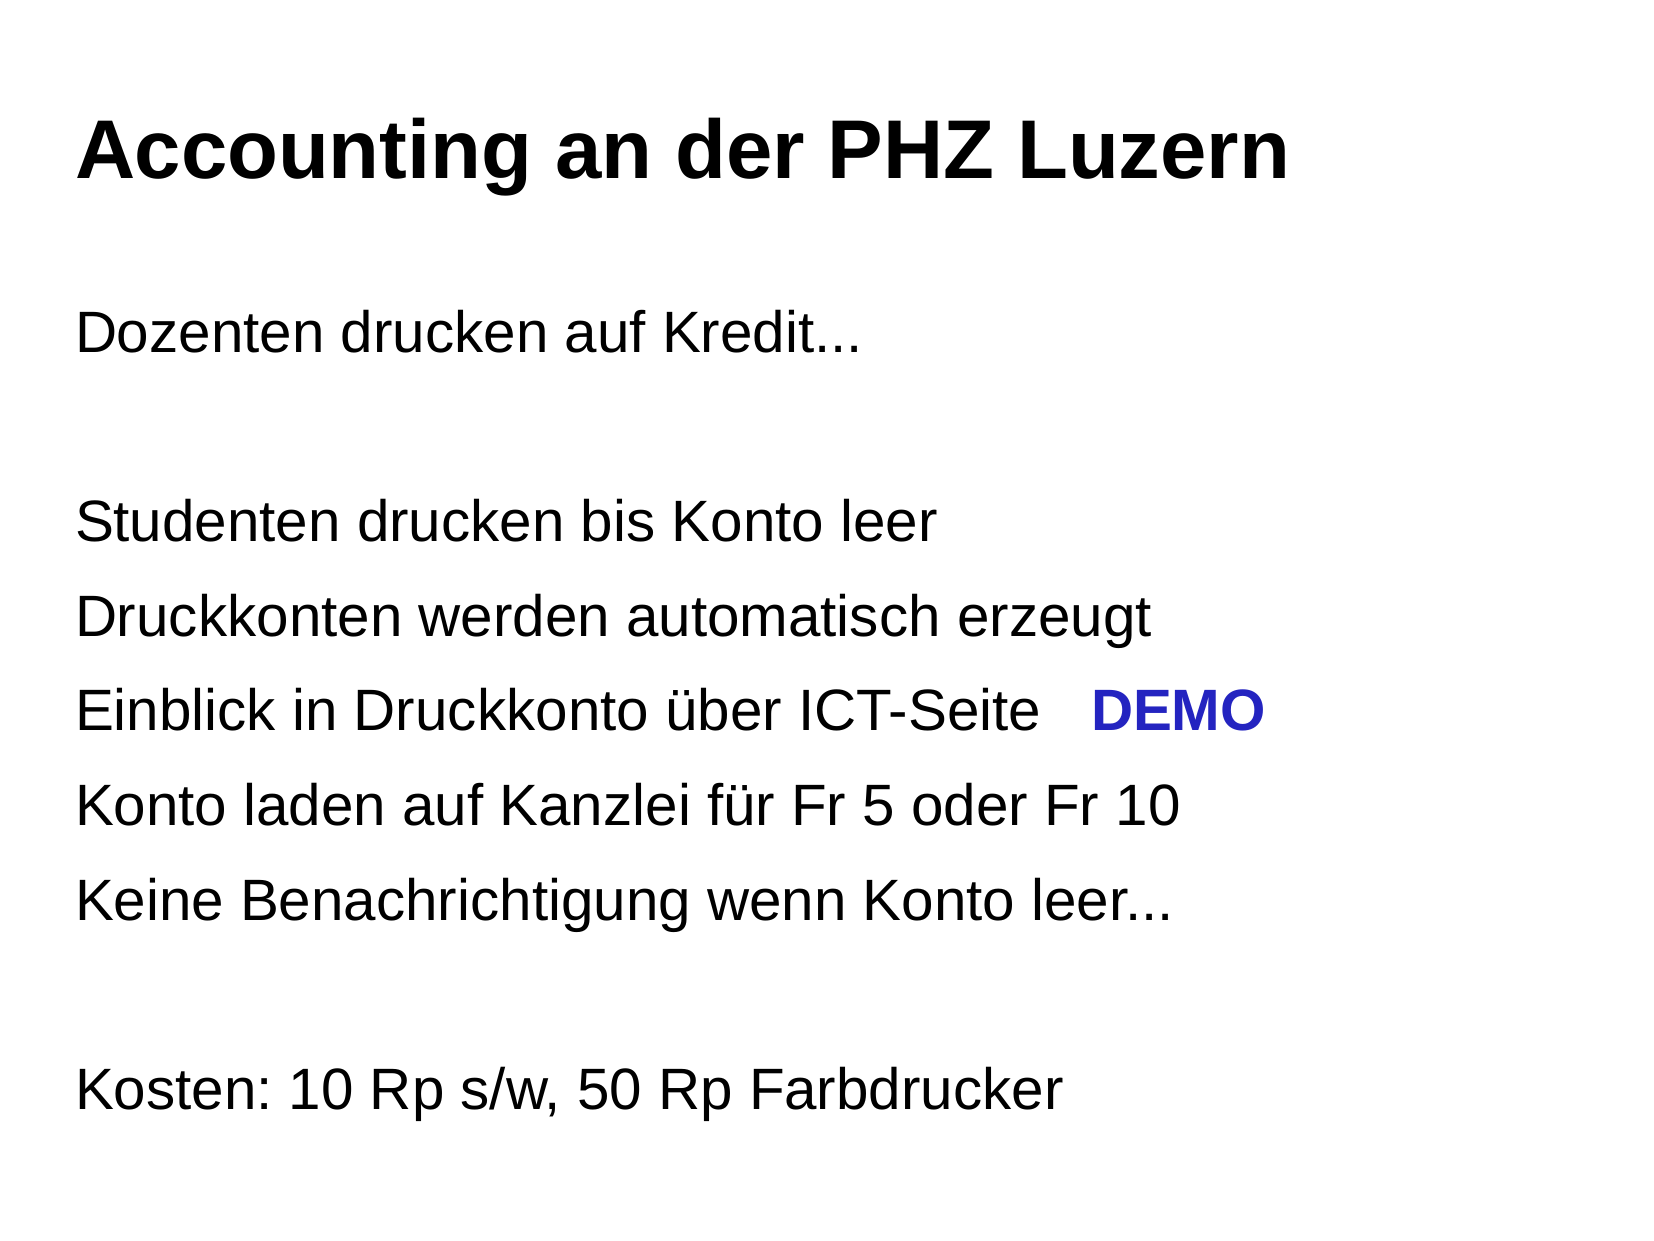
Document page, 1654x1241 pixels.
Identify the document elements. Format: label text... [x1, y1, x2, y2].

list Dozenten drucken auf Kredit... Studenten drucken bis Konto leer Druckkonten werden automatisch erzeugt Einblick in Druckkonto über ICT-Seite DEMO Konto laden auf Kanzlei für Fr 5 oder Fr 10 Keine Benachrichtigung wenn Konto leer... Kosten: 10 Rp s/w, 50 Rp Farbdrucker [75, 300, 1576, 1122]
title Accounting an der PHZ Luzern [75, 44, 1576, 256]
